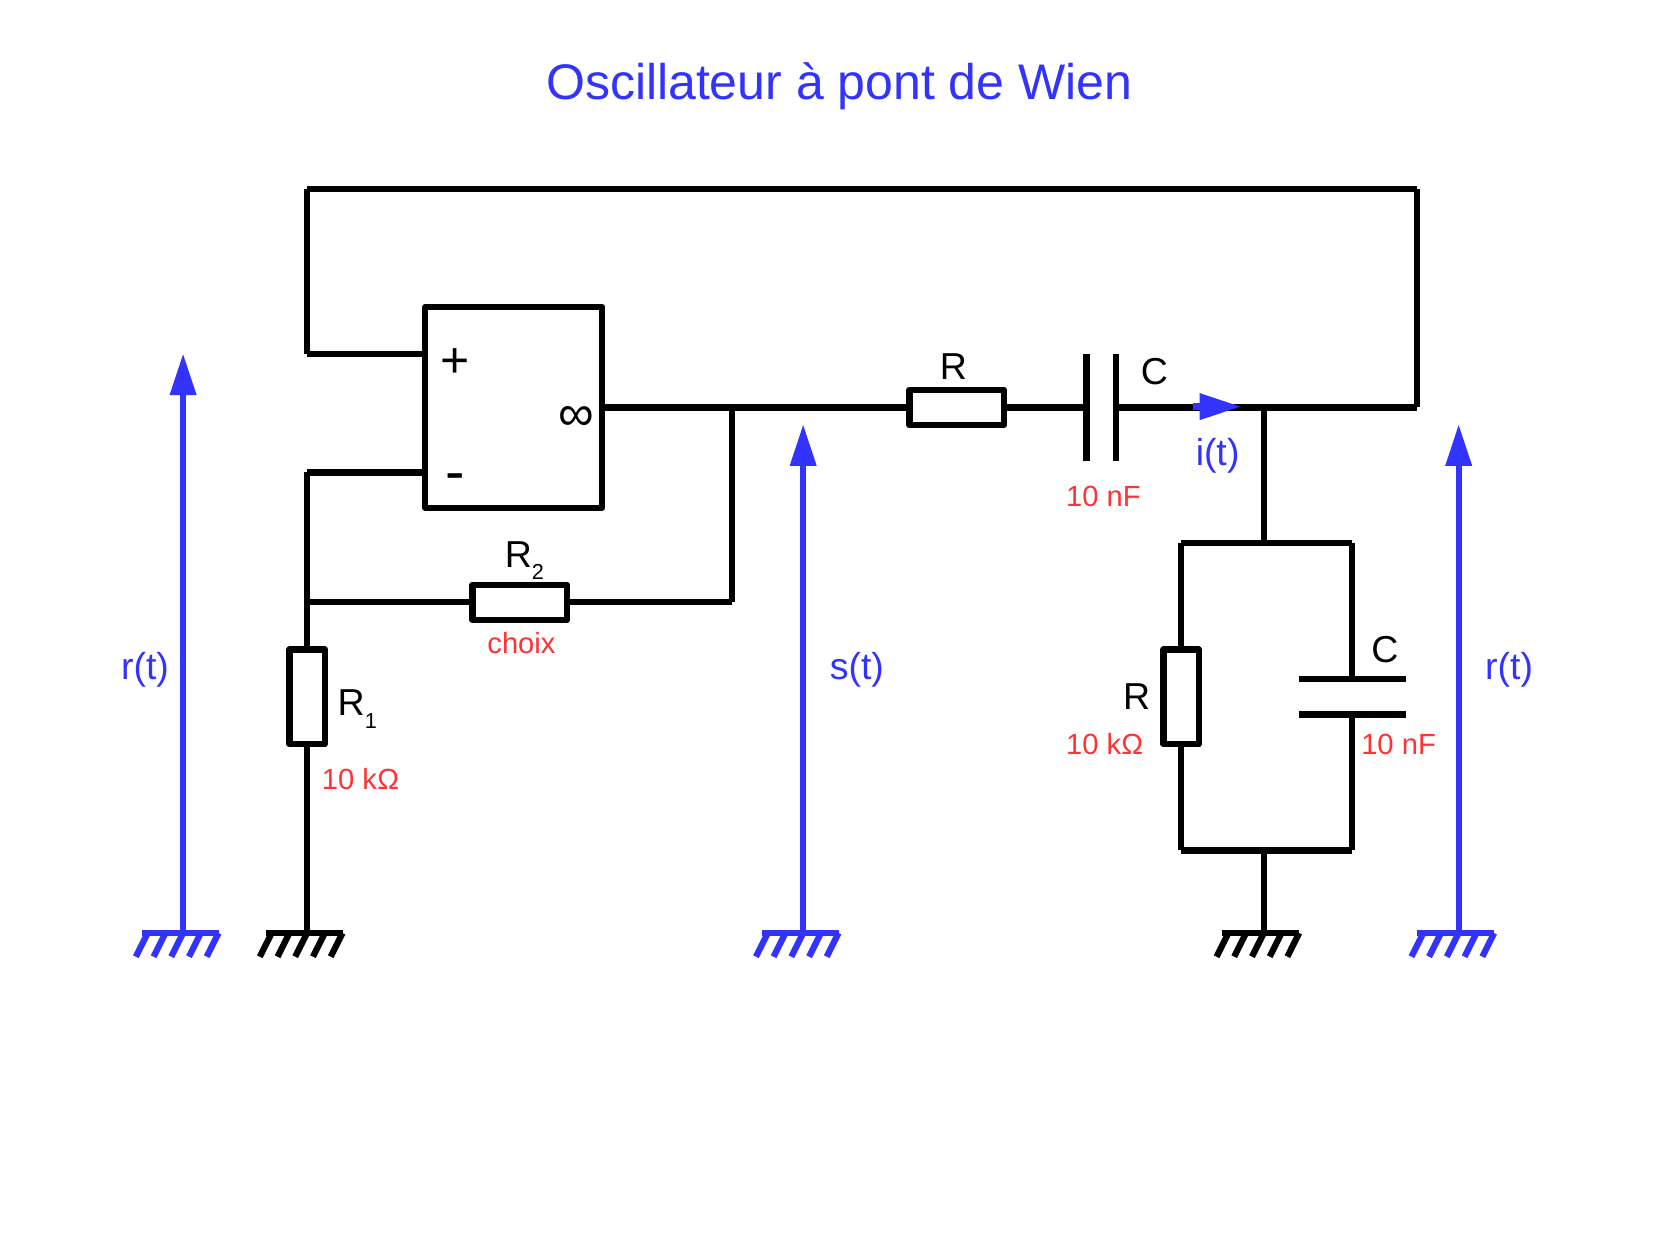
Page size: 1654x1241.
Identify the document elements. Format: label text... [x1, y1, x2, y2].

text_box - [431, 431, 491, 511]
text_box 10 nF [1051, 472, 1158, 520]
text_box [1163, 649, 1199, 745]
text_box R [925, 337, 1009, 395]
text_box R2 [490, 525, 573, 592]
text_box 10 nF [1346, 720, 1453, 769]
text_box Oscillateur à pont de Wien [531, 47, 1158, 118]
text_box C [1126, 343, 1209, 401]
text_box s(t) [814, 637, 934, 695]
text_box r(t) [1470, 637, 1589, 695]
text_box [425, 307, 603, 508]
text_box R [1108, 668, 1192, 726]
text_box i(t) [1181, 424, 1264, 484]
text_box [909, 389, 1004, 426]
text_box C [1356, 621, 1440, 679]
text_box r(t) [106, 637, 225, 695]
text_box R1 [322, 674, 406, 741]
text_box [472, 584, 567, 620]
text_box choix [472, 620, 579, 668]
text_box + [425, 324, 502, 408]
text_box ∞ [543, 377, 603, 449]
text_box 10 kΩ [1051, 720, 1170, 769]
text_box [289, 649, 325, 745]
text_box 10 kΩ [307, 755, 426, 804]
